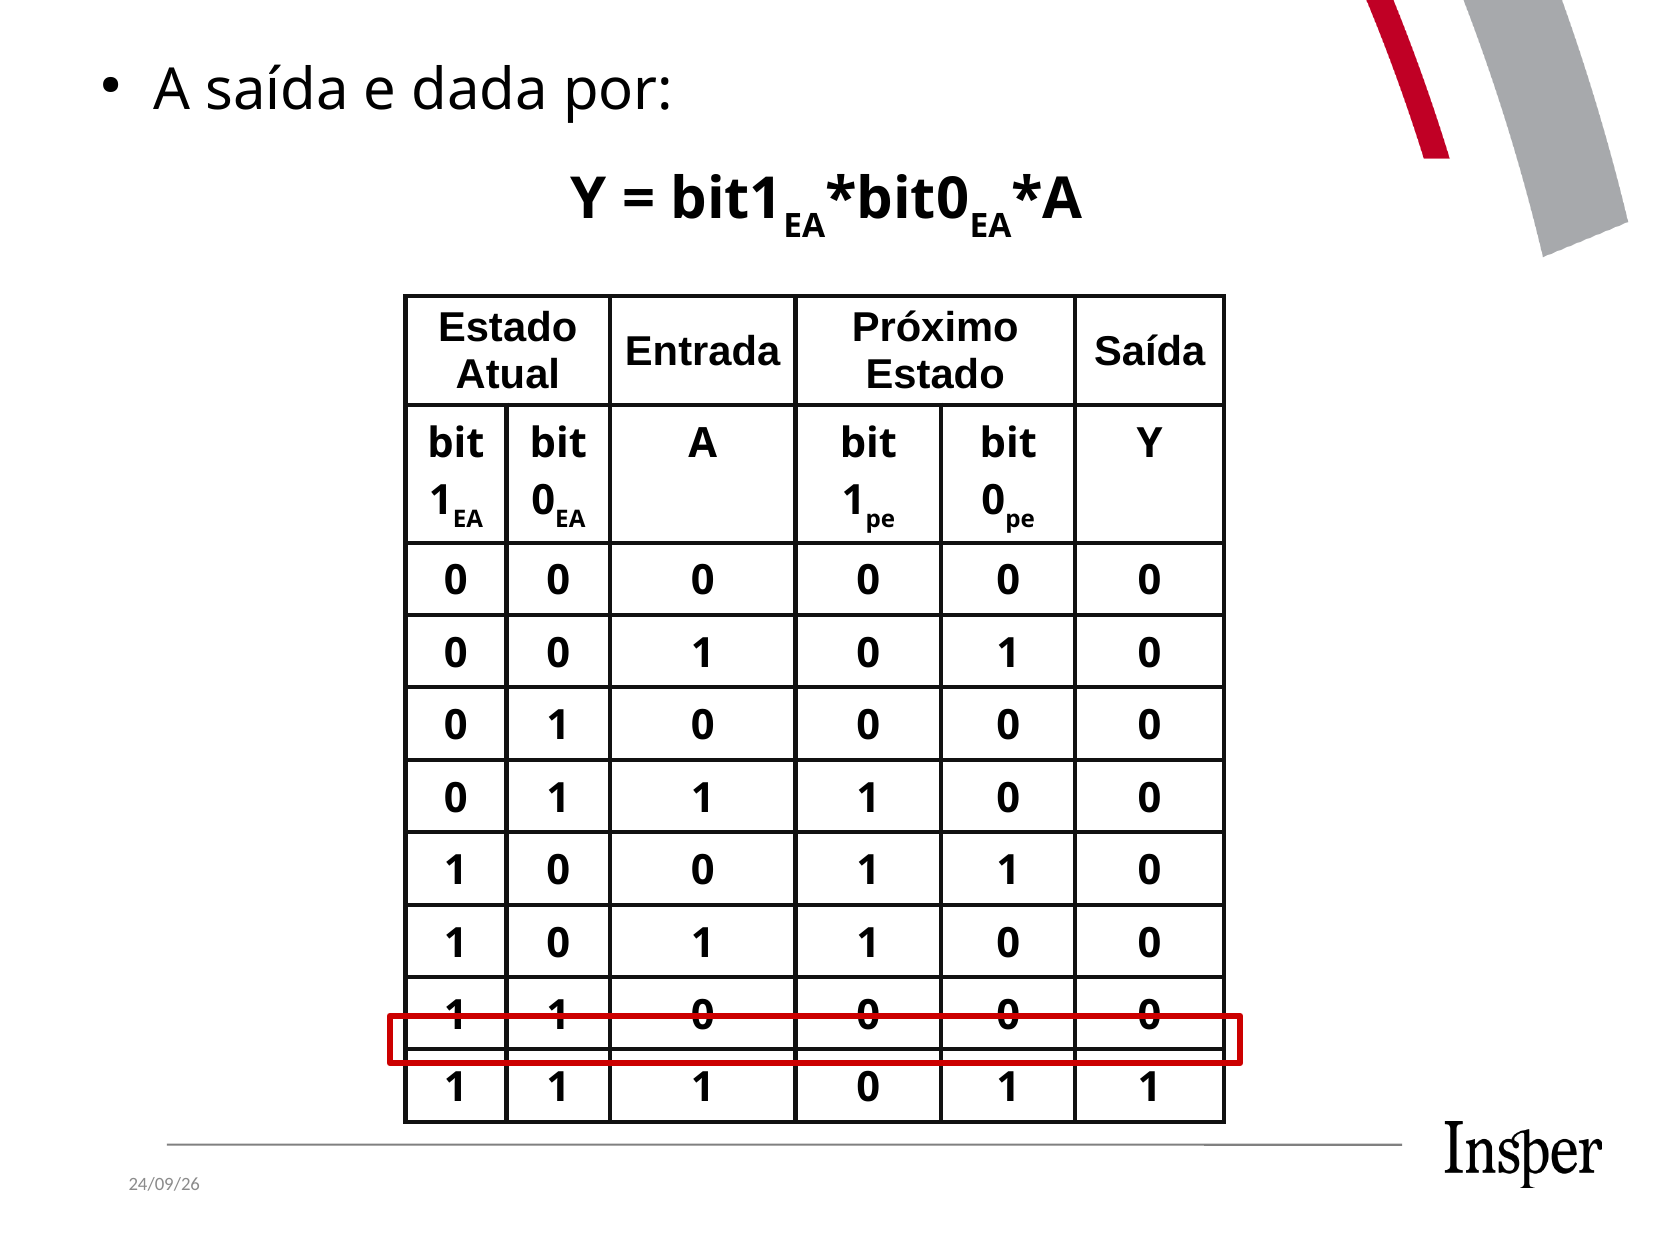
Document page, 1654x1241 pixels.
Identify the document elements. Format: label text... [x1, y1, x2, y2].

table_cell 1 [943, 1066, 1073, 1120]
table_cell bit 0pe [943, 407, 1073, 541]
table_cell 0 [612, 545, 793, 613]
table_cell 1 [943, 1051, 1073, 1060]
table_cell bit1EA [408, 407, 504, 541]
table_cell 1 [798, 834, 939, 903]
table_cell 0 [408, 689, 504, 758]
table_cell 1 [408, 979, 504, 1013]
table_cell 0 [408, 545, 504, 613]
table_header Estado Atual [408, 298, 608, 403]
table_cell 0 [612, 979, 793, 1013]
table_header Entrada [612, 298, 793, 403]
table_cell 0 [943, 1019, 1073, 1047]
table_cell 1 [612, 762, 793, 830]
table_cell 0 [943, 907, 1073, 975]
table_cell 0 [1145, 1019, 1153, 1024]
table_cell 1 [798, 907, 939, 975]
table_header Saída [1077, 298, 1222, 403]
table_cell 1 [509, 689, 608, 758]
table_cell 1 [509, 1019, 608, 1047]
table_cell 0 [1077, 545, 1222, 613]
table_cell 1 [408, 1019, 504, 1047]
table_cell 0 [798, 1066, 939, 1120]
table_cell 0 [798, 617, 939, 685]
table_header Próximo Estado [798, 298, 1073, 403]
table_cell 1 [509, 979, 608, 1013]
table_cell 0 [1077, 689, 1222, 758]
table_cell 0 [1145, 1004, 1153, 1013]
table_cell 0 [509, 617, 608, 685]
table_cell 1 [509, 1066, 608, 1120]
table_cell 1 [943, 617, 1073, 685]
table_cell 0 [798, 545, 939, 613]
table_cell 0 [698, 1004, 706, 1013]
table_cell 1 [943, 834, 1073, 903]
table_cell 1 [612, 907, 793, 975]
table_cell 1 [612, 1066, 793, 1120]
table_cell 0 [943, 545, 1073, 613]
table_cell 0 [798, 979, 939, 1013]
table_cell 1 [509, 762, 608, 830]
table_cell 0 [1077, 1019, 1222, 1047]
table_cell 0 [943, 979, 1073, 1013]
table_cell 0 [1004, 1019, 1012, 1024]
table_cell 1 [798, 762, 939, 830]
table_cell 1 [509, 1051, 608, 1060]
table_cell Y [1077, 407, 1222, 541]
table_cell 0 [1077, 834, 1222, 903]
table_cell 0 [798, 1019, 939, 1047]
table_cell 0 [943, 689, 1073, 758]
table_cell 0 [798, 1051, 939, 1060]
table_cell 0 [1077, 617, 1222, 685]
table_cell 0 [408, 762, 504, 830]
table_cell 0 [612, 689, 793, 758]
table_cell 1 [1077, 1051, 1222, 1060]
table_cell 0 [798, 689, 939, 758]
table_cell 0 [943, 762, 1073, 830]
table_cell 1 [408, 834, 504, 903]
table_cell 0 [864, 1019, 872, 1024]
table_cell 1 [408, 907, 504, 975]
table_cell 0 [1077, 907, 1222, 975]
table_cell bit0EA [509, 407, 608, 541]
table_cell 0 [698, 1019, 706, 1024]
table_cell 0 [612, 1019, 793, 1047]
table_cell 0 [509, 907, 608, 975]
table_cell 0 [509, 834, 608, 903]
table_cell 0 [1004, 1004, 1012, 1013]
table_cell 1 [612, 1051, 793, 1060]
table_cell 1 [408, 1066, 504, 1120]
table_cell A [612, 407, 793, 541]
table_cell 0 [509, 545, 608, 613]
table_cell 1 [1077, 1066, 1222, 1120]
table_cell 1 [612, 617, 793, 685]
table_cell 0 [1077, 762, 1222, 830]
table_cell 1 [408, 1051, 504, 1060]
list A saída e dada por: Y = bit1EA*bit0EA*A [82, 59, 1571, 1123]
table_cell 0 [612, 834, 793, 903]
table_cell bit 1pe [798, 407, 939, 541]
table_cell 0 [1077, 979, 1222, 1013]
table_cell 0 [864, 1004, 872, 1013]
table_cell 0 [408, 617, 504, 685]
